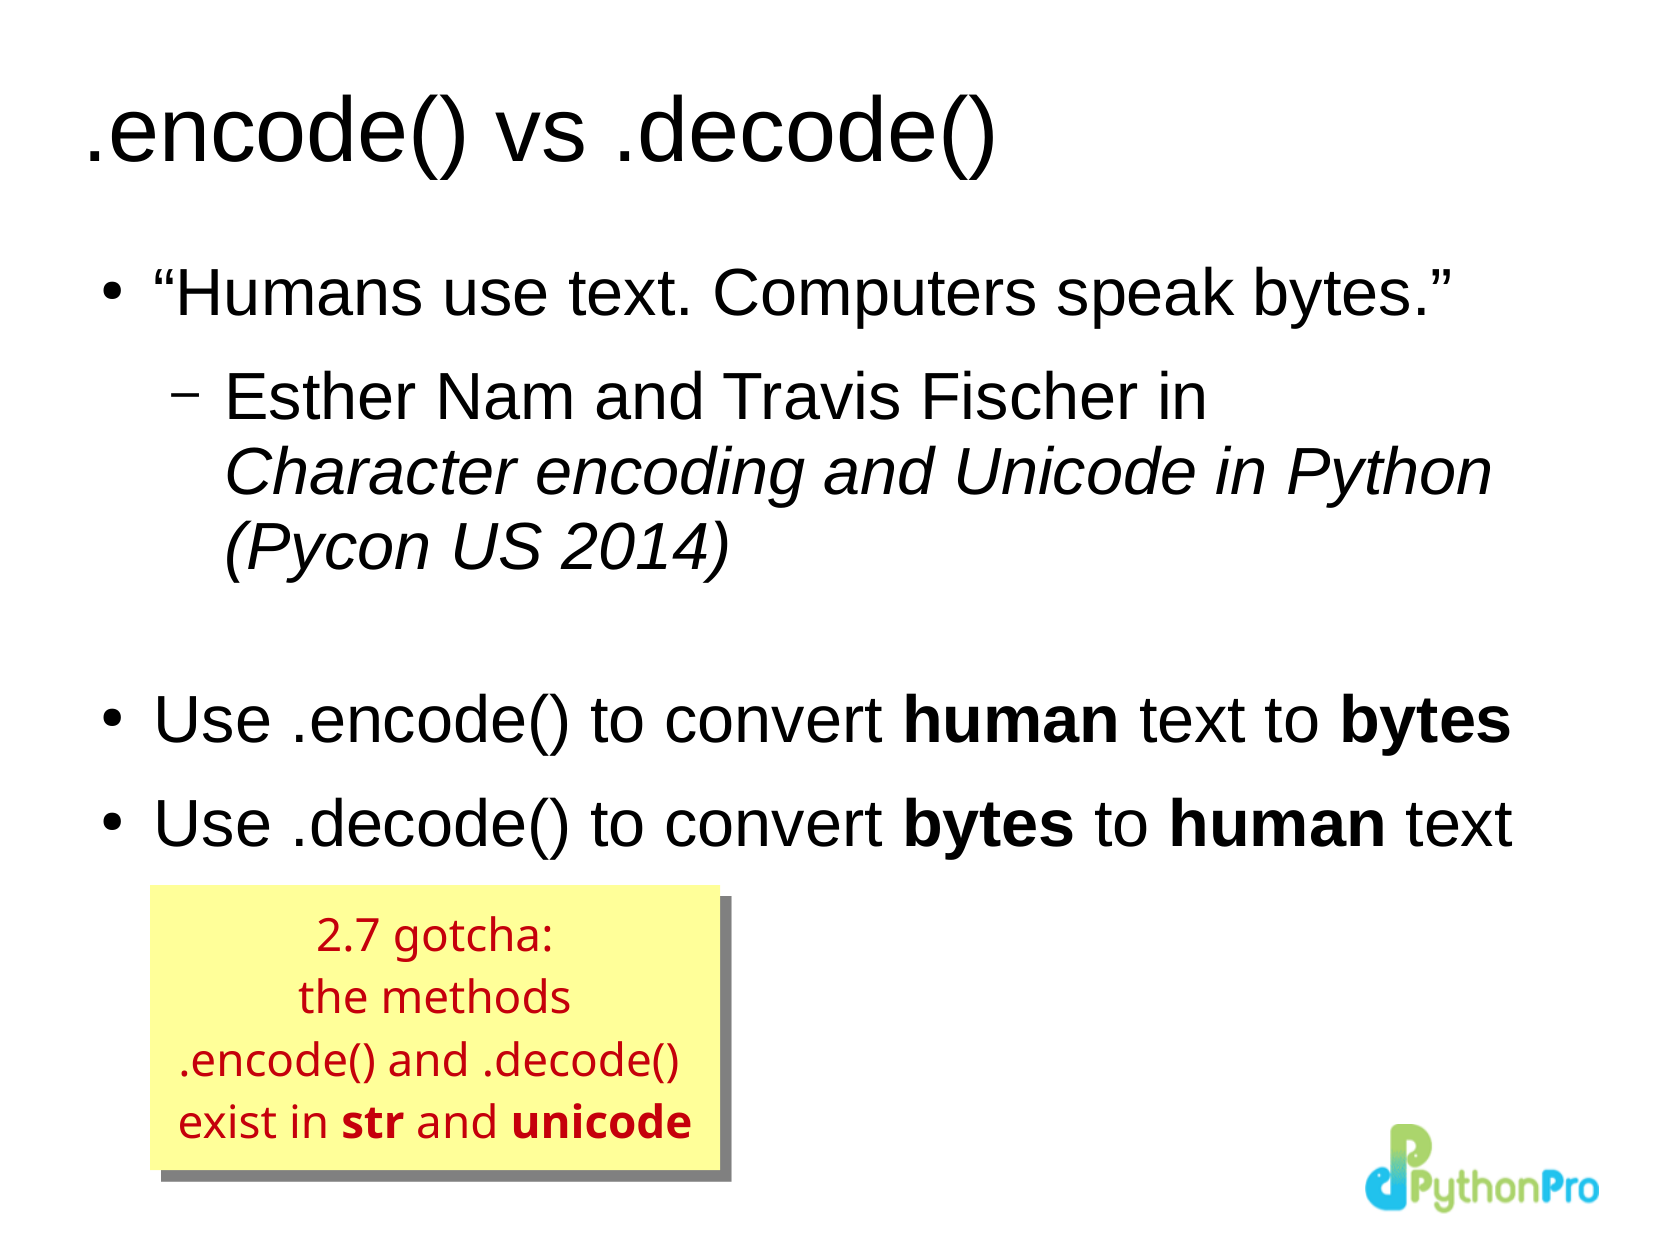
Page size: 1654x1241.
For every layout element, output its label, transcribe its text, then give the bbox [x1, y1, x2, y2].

text_box 2.7 gotcha: the methods .encode() and .decode() exist in str and unicode [150, 885, 721, 1171]
picture [1365, 1124, 1599, 1214]
list “Humans use text. Computers speak bytes.” Esther Nam and Travis Fischer in Character encoding and Unicode in Python (Pycon US 2014) Use .encode() to convert human text to bytes Use .decode() to convert bytes to human text [82, 255, 1571, 1130]
title .encode() vs .decode() [82, 49, 1571, 211]
